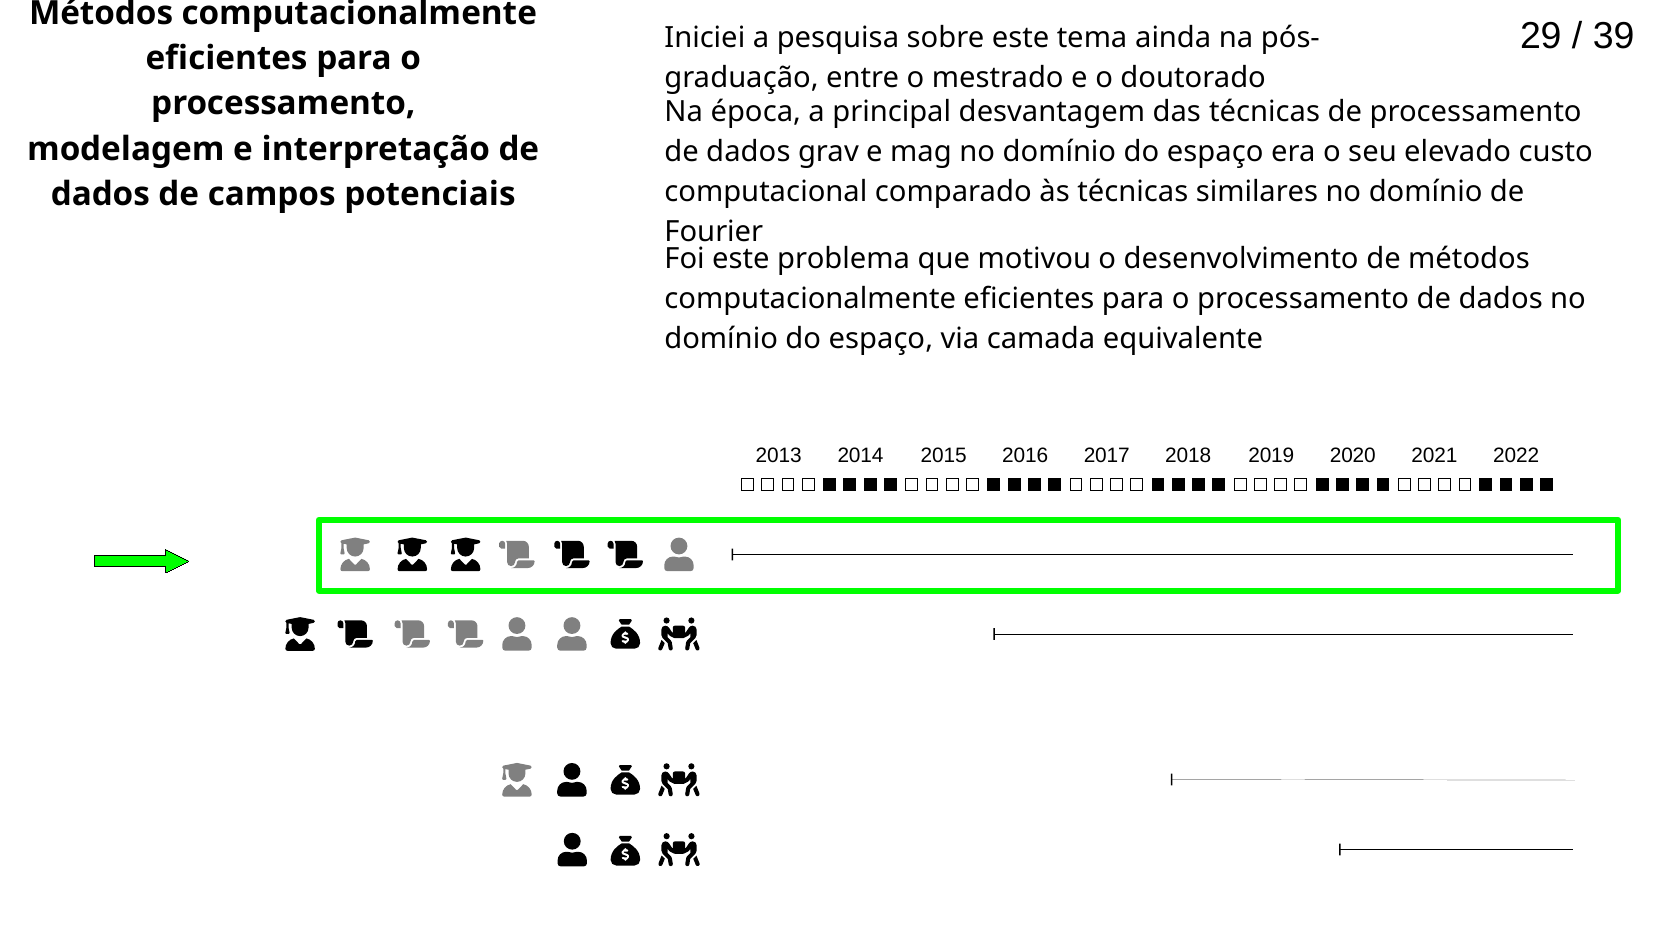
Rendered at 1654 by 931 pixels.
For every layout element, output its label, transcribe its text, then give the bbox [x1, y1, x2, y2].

text_box [1336, 478, 1349, 491]
text_box [1110, 478, 1123, 491]
text_box [1070, 478, 1082, 491]
text_box 2018 [1150, 436, 1227, 475]
text_box Na época, a principal desvantagem das técnicas de processamento de dados grav e mag no domínio do espaço era o seu elevado custo computacional comparado às técnicas similares no domínio de Fourier [649, 100, 1630, 240]
picture [557, 762, 587, 797]
text_box [946, 478, 959, 491]
text_box [1090, 478, 1103, 491]
text_box [802, 478, 815, 491]
text_box [1500, 478, 1512, 491]
picture [607, 538, 644, 571]
text_box [987, 478, 1000, 491]
text_box [843, 478, 856, 491]
text_box [497, 611, 536, 654]
text_box [1254, 478, 1267, 491]
text_box [499, 532, 538, 575]
text_box 2019 [1233, 436, 1310, 475]
text_box [1152, 478, 1164, 491]
text_box [1438, 478, 1451, 491]
picture [397, 537, 428, 572]
text_box 2014 [822, 436, 899, 475]
picture [658, 617, 700, 651]
picture [337, 618, 373, 650]
text_box [1398, 478, 1411, 491]
text_box [1377, 478, 1389, 491]
text_box [1008, 478, 1021, 491]
text_box [761, 478, 774, 491]
text_box [1540, 478, 1553, 491]
picture [610, 835, 641, 866]
text_box [823, 478, 836, 491]
picture [285, 617, 315, 651]
text_box [741, 478, 754, 491]
text_box 2022 [1478, 436, 1555, 475]
picture [610, 619, 641, 649]
text_box [1212, 478, 1225, 491]
picture [557, 832, 588, 867]
text_box [333, 532, 372, 575]
picture [450, 537, 481, 572]
picture [658, 763, 700, 797]
text_box [905, 478, 918, 491]
text_box [1234, 478, 1247, 491]
text_box <number> / 39 [1375, 0, 1654, 71]
text_box [782, 478, 794, 491]
text_box [1130, 478, 1143, 491]
text_box [1028, 478, 1041, 491]
text_box [1479, 478, 1492, 491]
text_box [659, 534, 698, 577]
text_box 2015 [905, 436, 982, 475]
text_box [1192, 478, 1205, 491]
text_box 2020 [1315, 436, 1391, 475]
text_box [1418, 478, 1431, 491]
picture [554, 538, 590, 571]
text_box [1294, 478, 1307, 491]
text_box Métodos computacionalmente eficientes para o processamento, modelagem e interpretação de dados de campos potenciais [11, 3, 556, 201]
text_box [497, 758, 536, 801]
text_box 2021 [1396, 436, 1473, 475]
text_box [884, 478, 897, 491]
text_box 2013 [740, 436, 817, 475]
text_box [393, 611, 432, 654]
text_box Iniciei a pesquisa sobre este tema ainda na pós-graduação, entre o mestrado e o doutorado [649, 5, 1382, 100]
text_box [1356, 478, 1369, 491]
text_box 2017 [1068, 436, 1145, 475]
text_box [552, 611, 591, 654]
text_box [864, 478, 877, 491]
text_box [1316, 478, 1329, 491]
text_box [446, 611, 485, 654]
text_box [1520, 478, 1533, 491]
text_box [1459, 478, 1471, 491]
text_box [926, 478, 938, 491]
text_box [966, 478, 979, 491]
picture [610, 765, 641, 795]
text_box 2016 [987, 436, 1064, 475]
text_box Foi este problema que motivou o desenvolvimento de métodos computacionalmente eficientes para o processamento de dados no domínio do espaço, via camada equivalente [649, 240, 1607, 367]
text_box [1274, 478, 1287, 491]
picture [658, 833, 700, 867]
text_box [94, 549, 189, 573]
text_box [1172, 478, 1185, 491]
text_box [1048, 478, 1061, 491]
